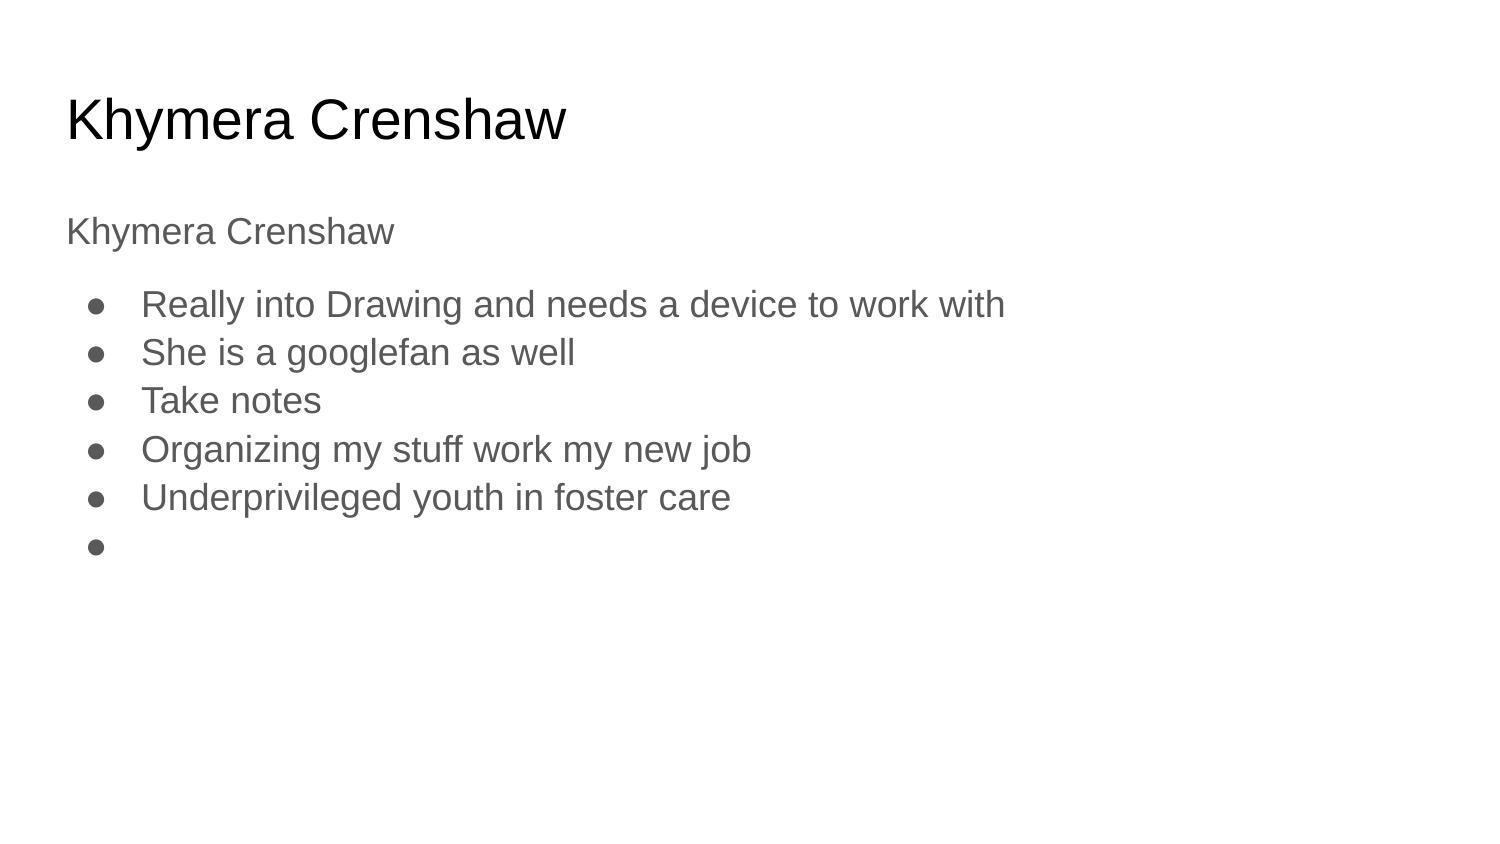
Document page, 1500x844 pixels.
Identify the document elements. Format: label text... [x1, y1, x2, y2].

text_box Khymera Crenshaw [51, 72, 1449, 167]
text_box Khymera Crenshaw Really into Drawing and needs a device to work with She is a googlefan as well Take notes Organizing my stuff work my new job Underprivileged youth in foster care [51, 189, 1449, 750]
